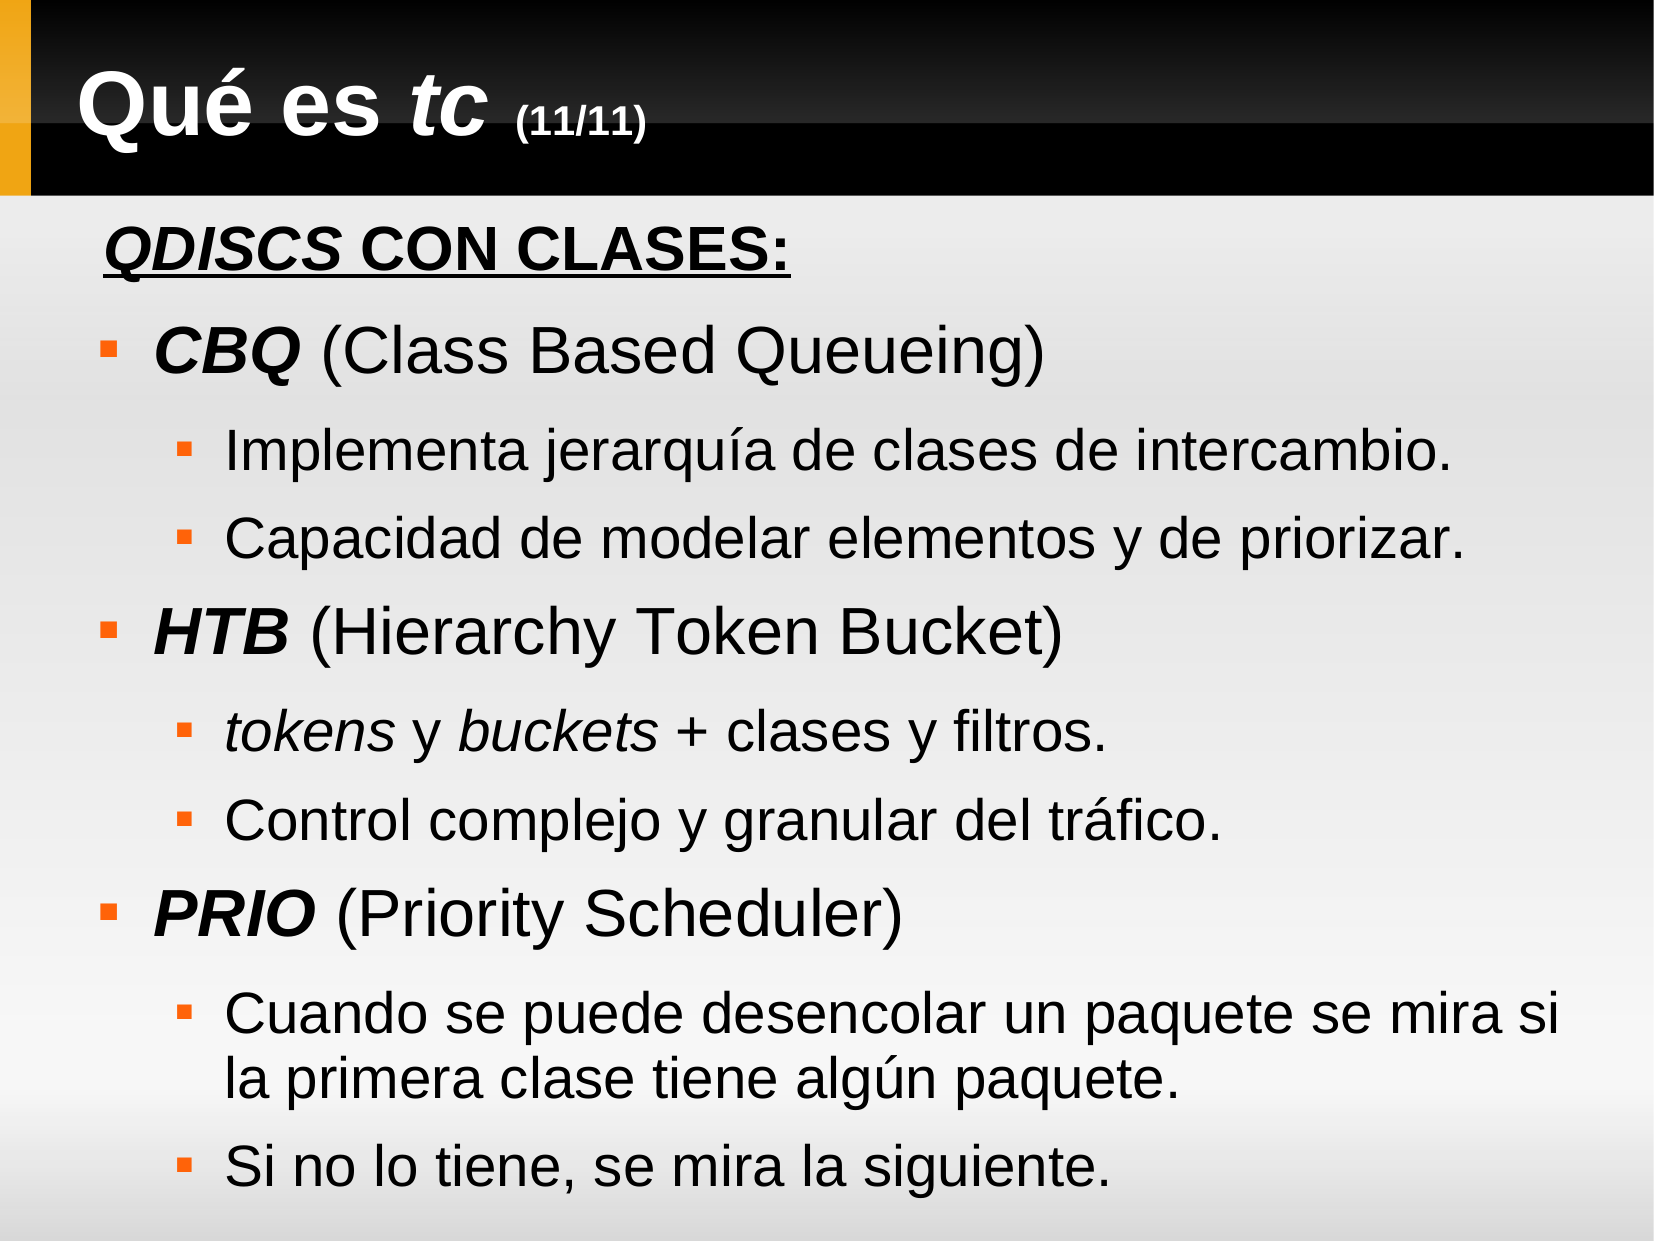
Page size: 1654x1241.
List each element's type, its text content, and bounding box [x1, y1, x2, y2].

picture [0, 0, 1654, 1241]
list CBQ (Class Based Queueing) Implementa jerarquía de clases de intercambio. Capacidad de modelar elementos y de priorizar. HTB (Hierarchy Token Bucket) tokens y buckets + clases y filtros. Control complejo y granular del tráfico. PRIO (Priority Scheduler) Cuando se puede desencolar un paquete se mira si la primera clase tiene algún paquete. Si no lo tiene, se mira la siguiente. [82, 312, 1571, 1200]
text_box QDISCS CON CLASES: [88, 206, 1152, 292]
title Qué es tc (11/11) [76, 0, 1565, 208]
